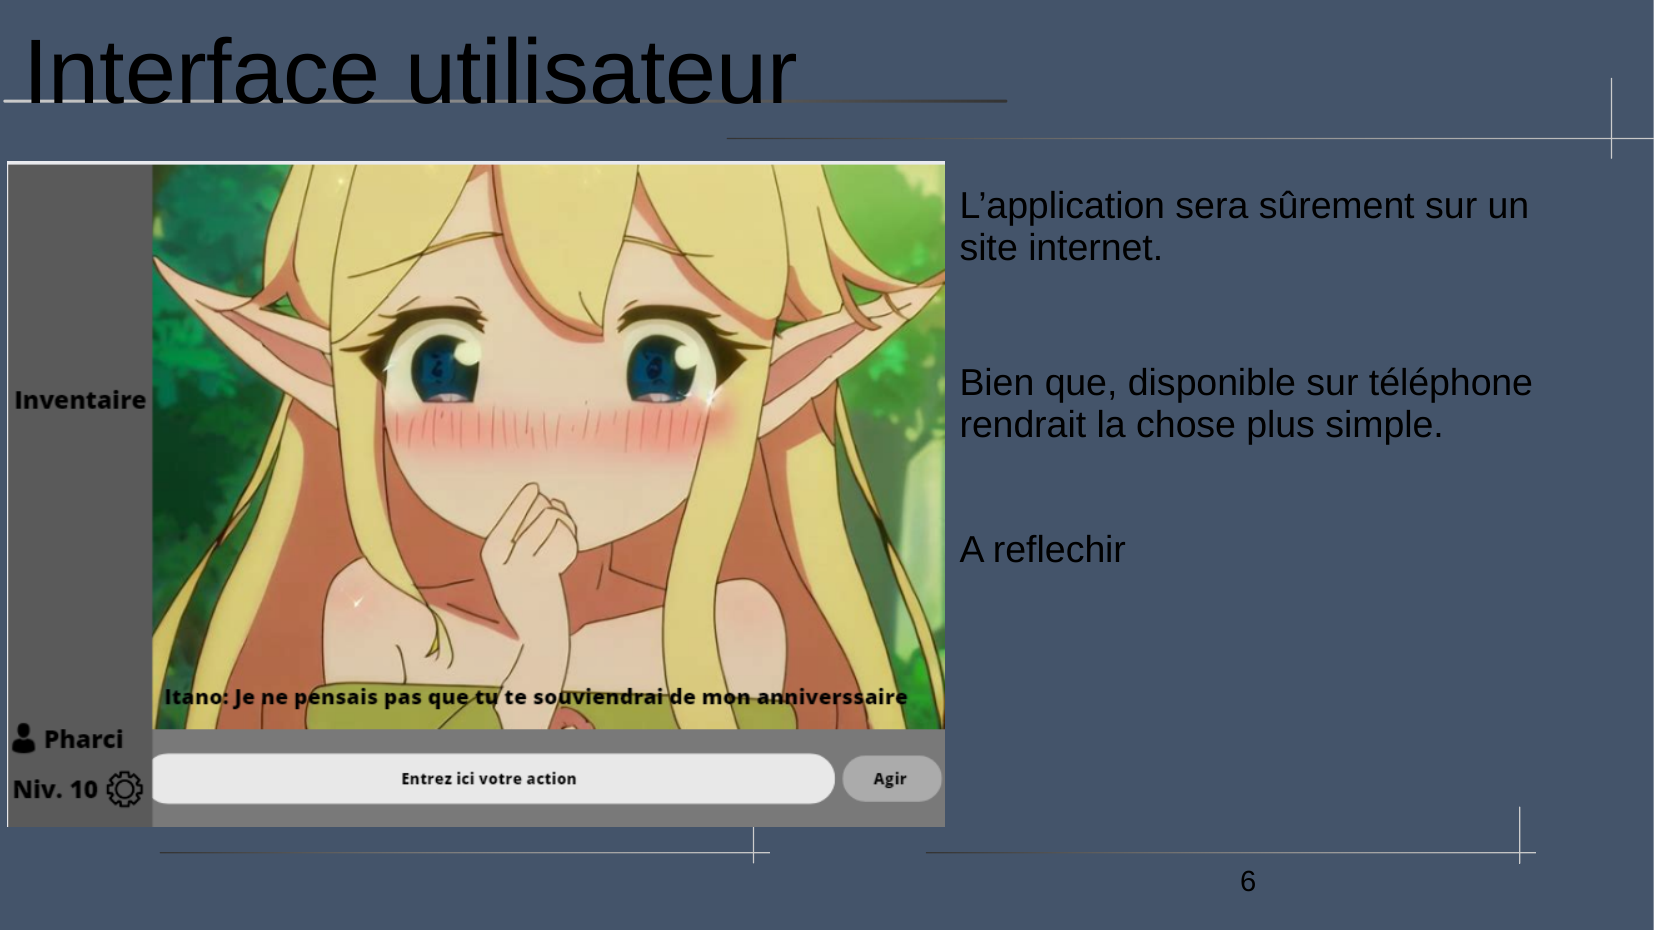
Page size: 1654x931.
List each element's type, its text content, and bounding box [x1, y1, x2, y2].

title Interface utilisateur [23, 11, 1589, 119]
text_box A reflechir [944, 521, 1625, 579]
text_box L’application sera sûrement sur un site internet. [944, 177, 1571, 280]
text_box Bien que, disponible sur téléphone rendrait la chose plus simple. [944, 354, 1571, 457]
text_box [1240, 862, 1506, 930]
picture [7, 161, 945, 827]
